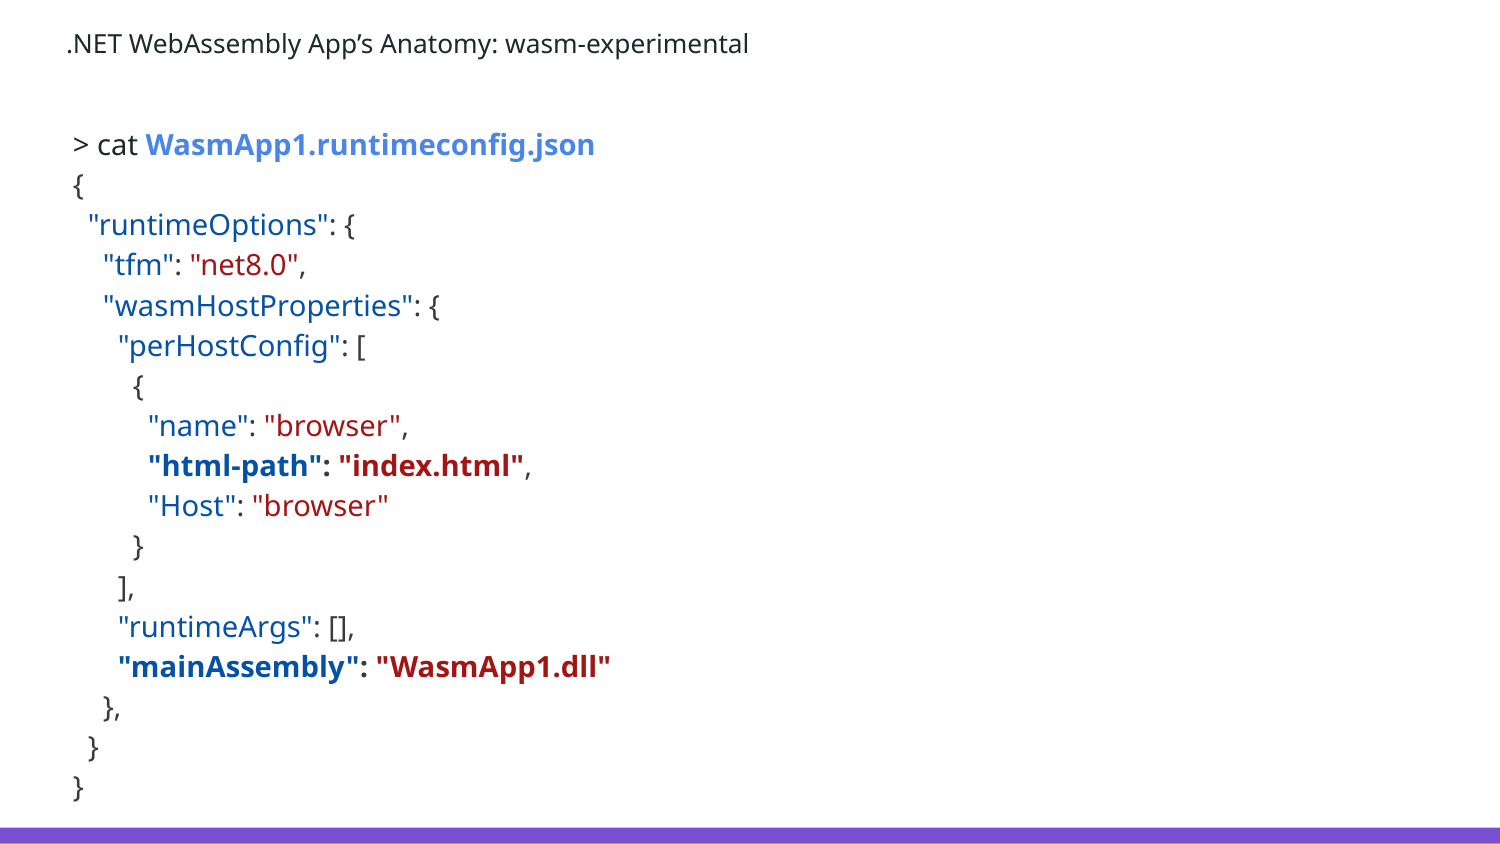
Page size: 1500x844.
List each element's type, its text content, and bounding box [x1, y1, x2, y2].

title .NET WebAssembly App’s Anatomy: wasm-experimental [51, 12, 1490, 106]
list > cat WasmApp1.runtimeconfig.json { "runtimeOptions": { "tfm": "net8.0", "wasmHostProperties": { "perHostConfig": [ { "name": "browser", "html-path": "index.html", "Host": "browser" } ], "runtimeArgs": [], "mainAssembly": "WasmApp1.dll" }, } } [57, 106, 1472, 811]
